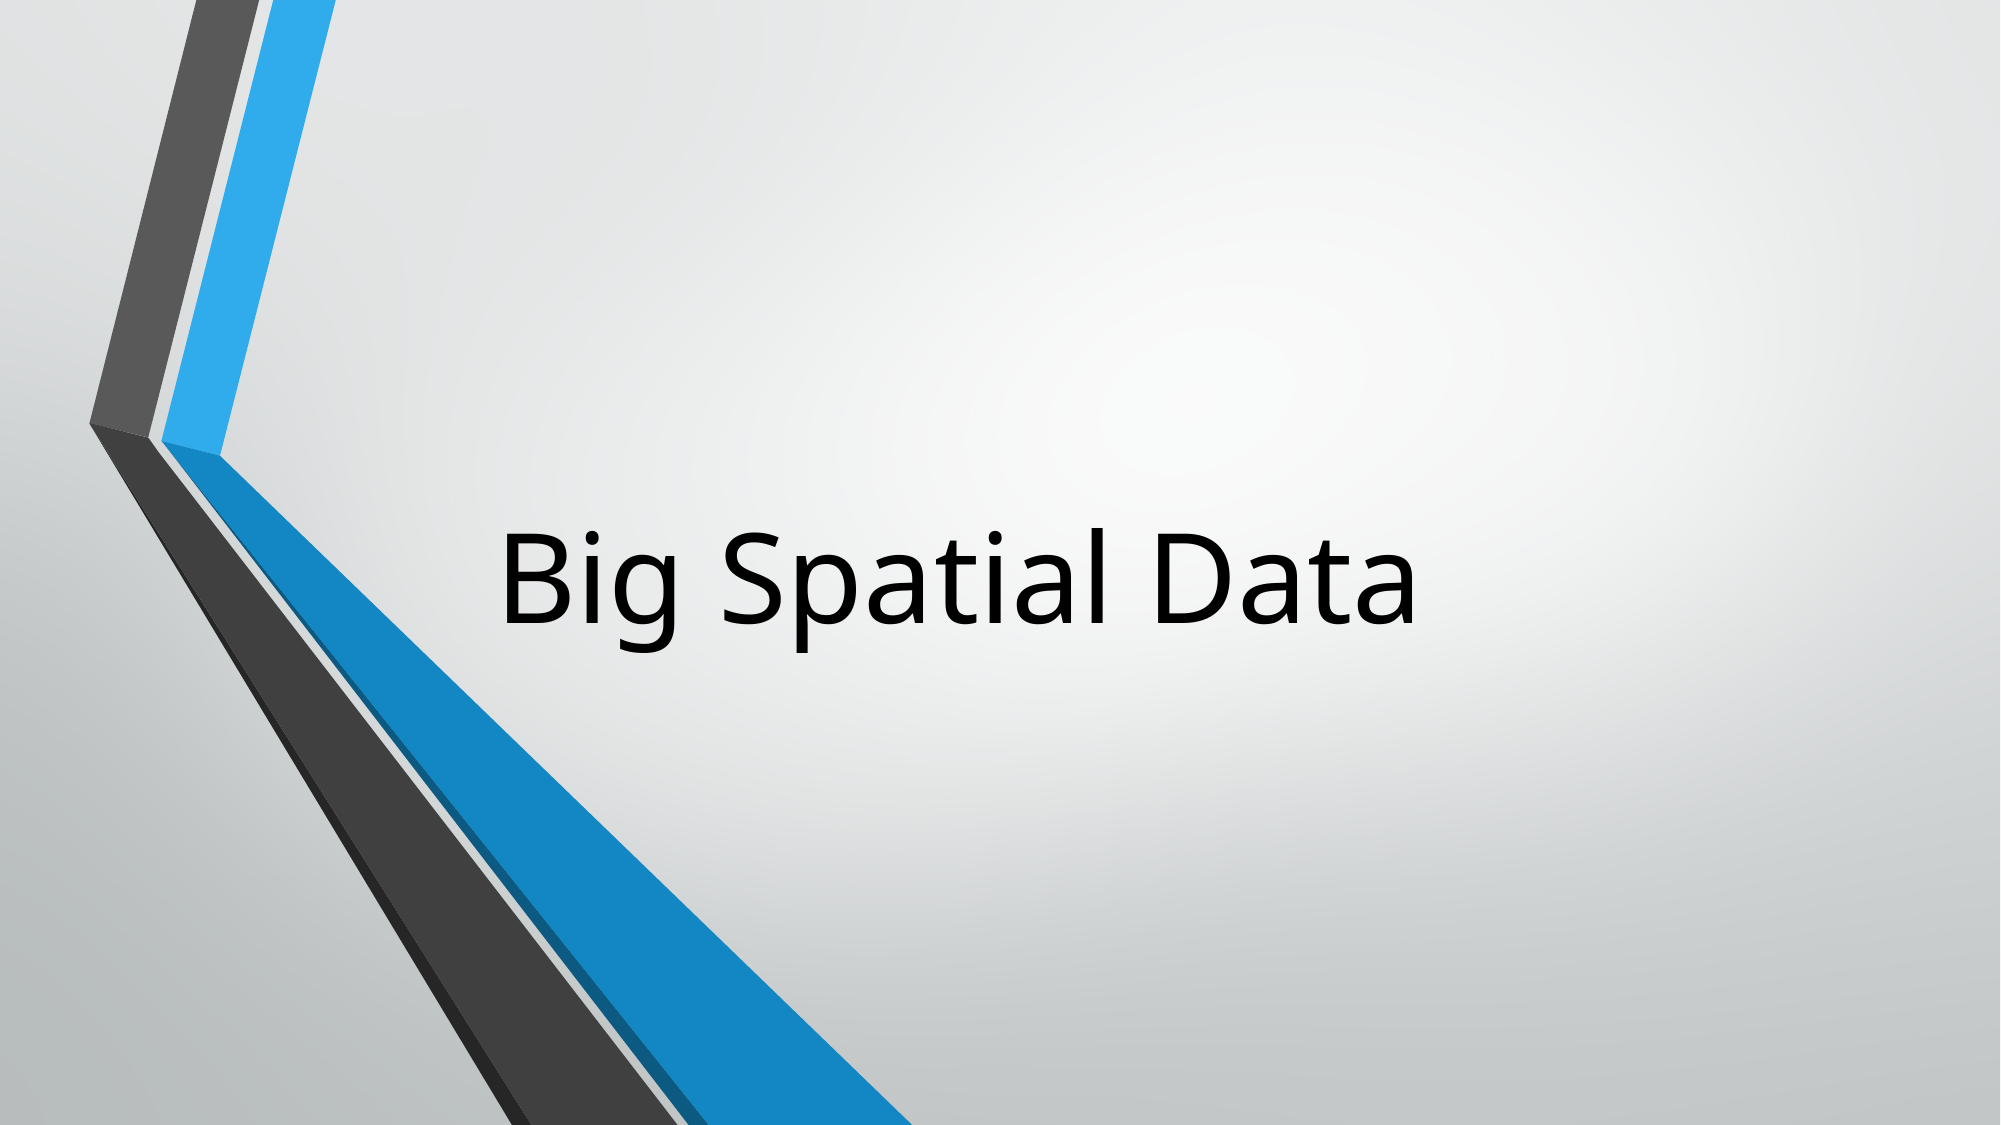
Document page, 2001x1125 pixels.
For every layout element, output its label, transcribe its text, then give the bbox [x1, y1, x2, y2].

title Big Spatial Data [480, 226, 1887, 656]
